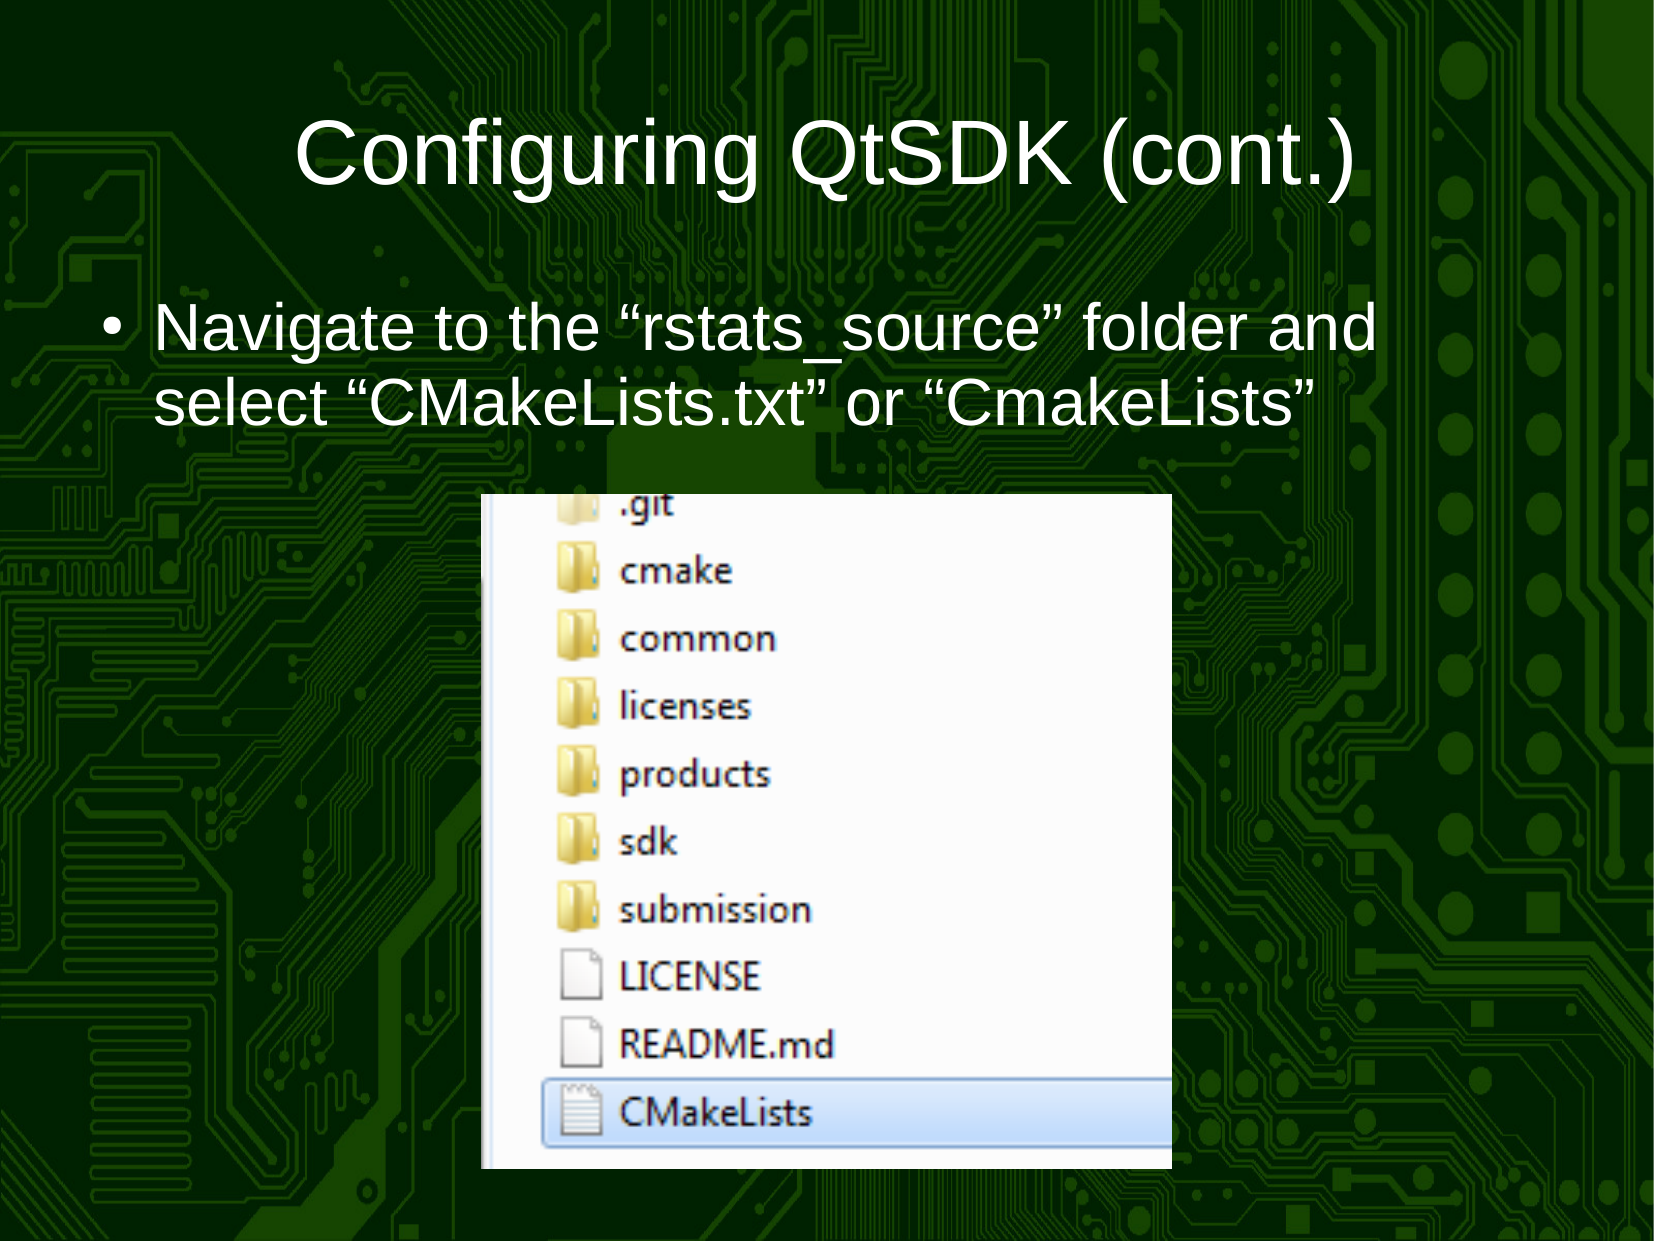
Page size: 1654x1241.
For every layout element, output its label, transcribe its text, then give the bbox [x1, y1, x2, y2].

picture [0, 0, 1654, 1241]
title Configuring QtSDK (cont.) [82, 49, 1571, 257]
list Navigate to the “rstats_source” folder and select “CMakeLists.txt” or “CmakeLists” [82, 290, 1571, 1010]
